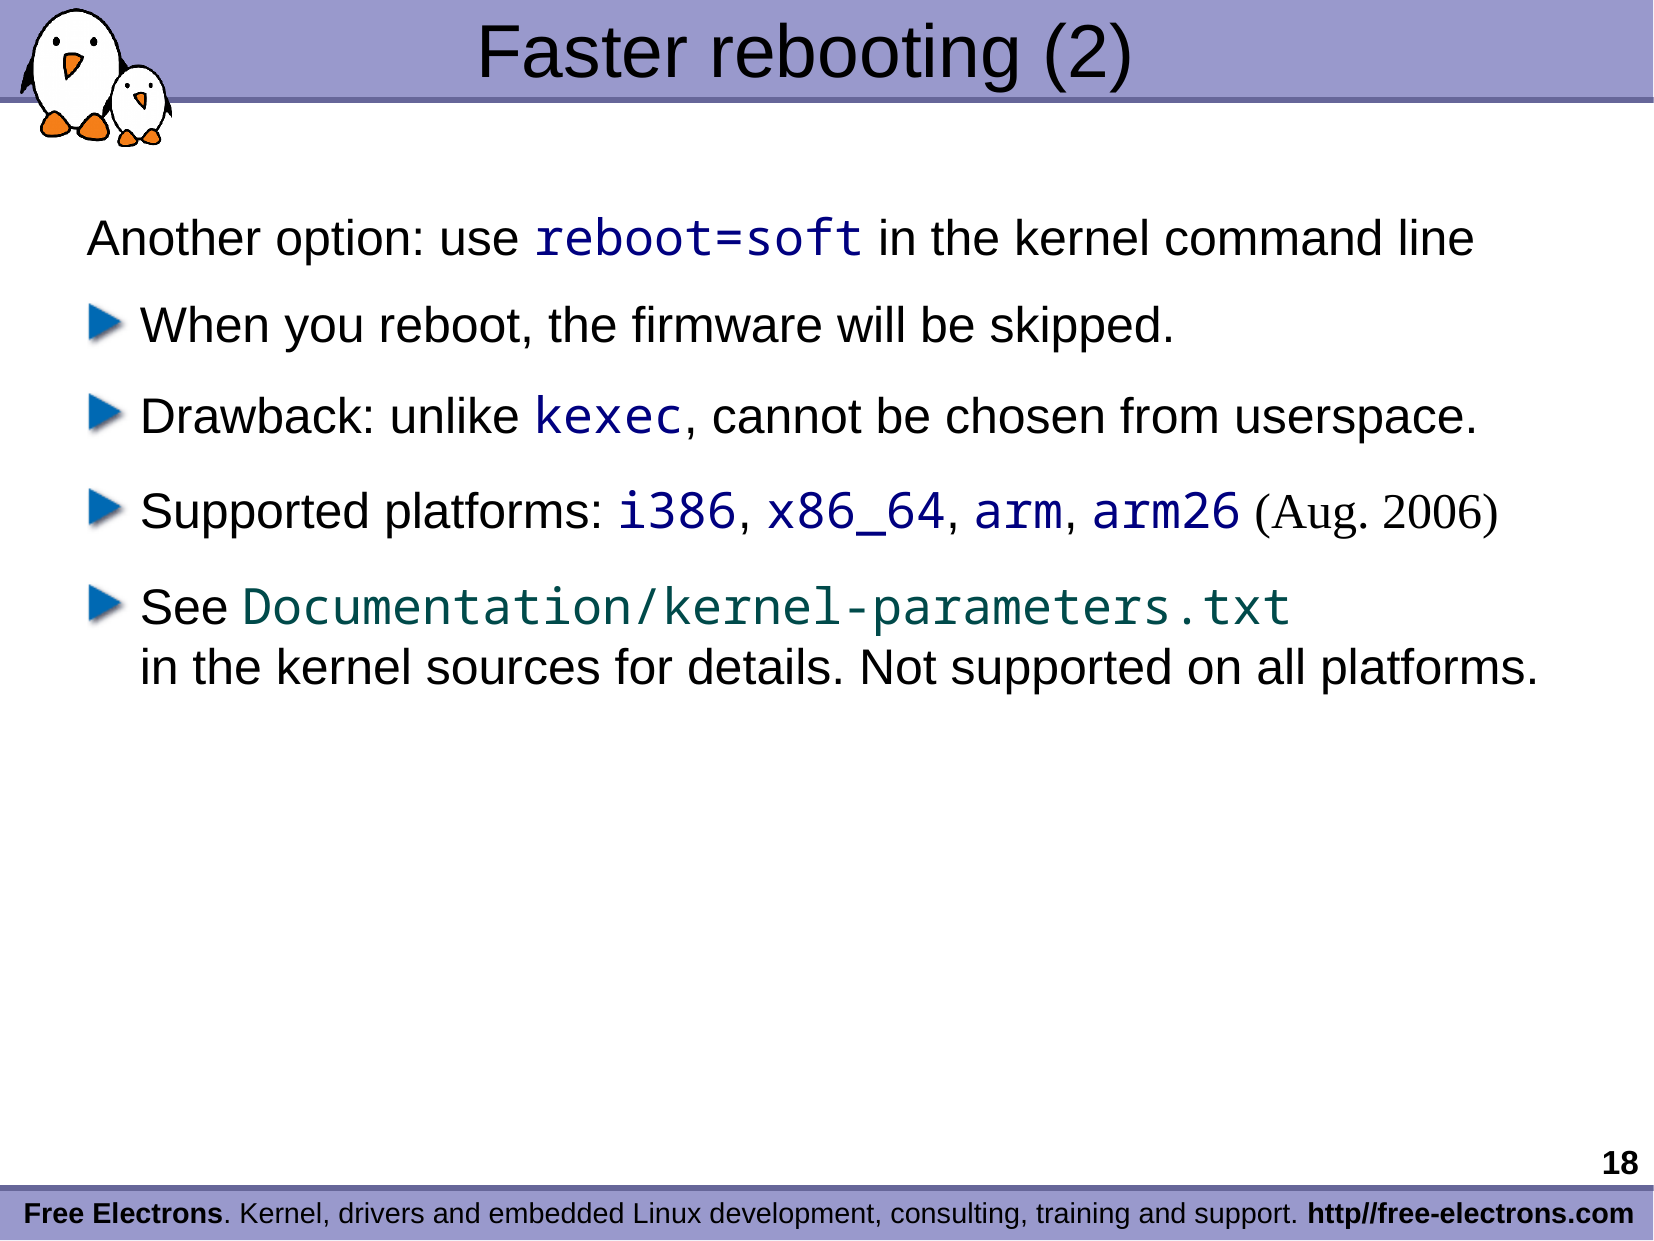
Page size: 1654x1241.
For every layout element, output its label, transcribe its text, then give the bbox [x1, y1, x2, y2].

title Faster rebooting (2) [60, 0, 1551, 103]
list Another option: use reboot=soft in the kernel command line When you reboot, the firmware will be skipped. Drawback: unlike kexec, cannot be chosen from userspace. Supported platforms: i386, x86_64, arm, arm26 (Aug. 2006) See Documentation/kernel-parameters.txt in the kernel sources for details. Not supported on all platforms. [68, 201, 1592, 1118]
picture [20, 8, 172, 147]
